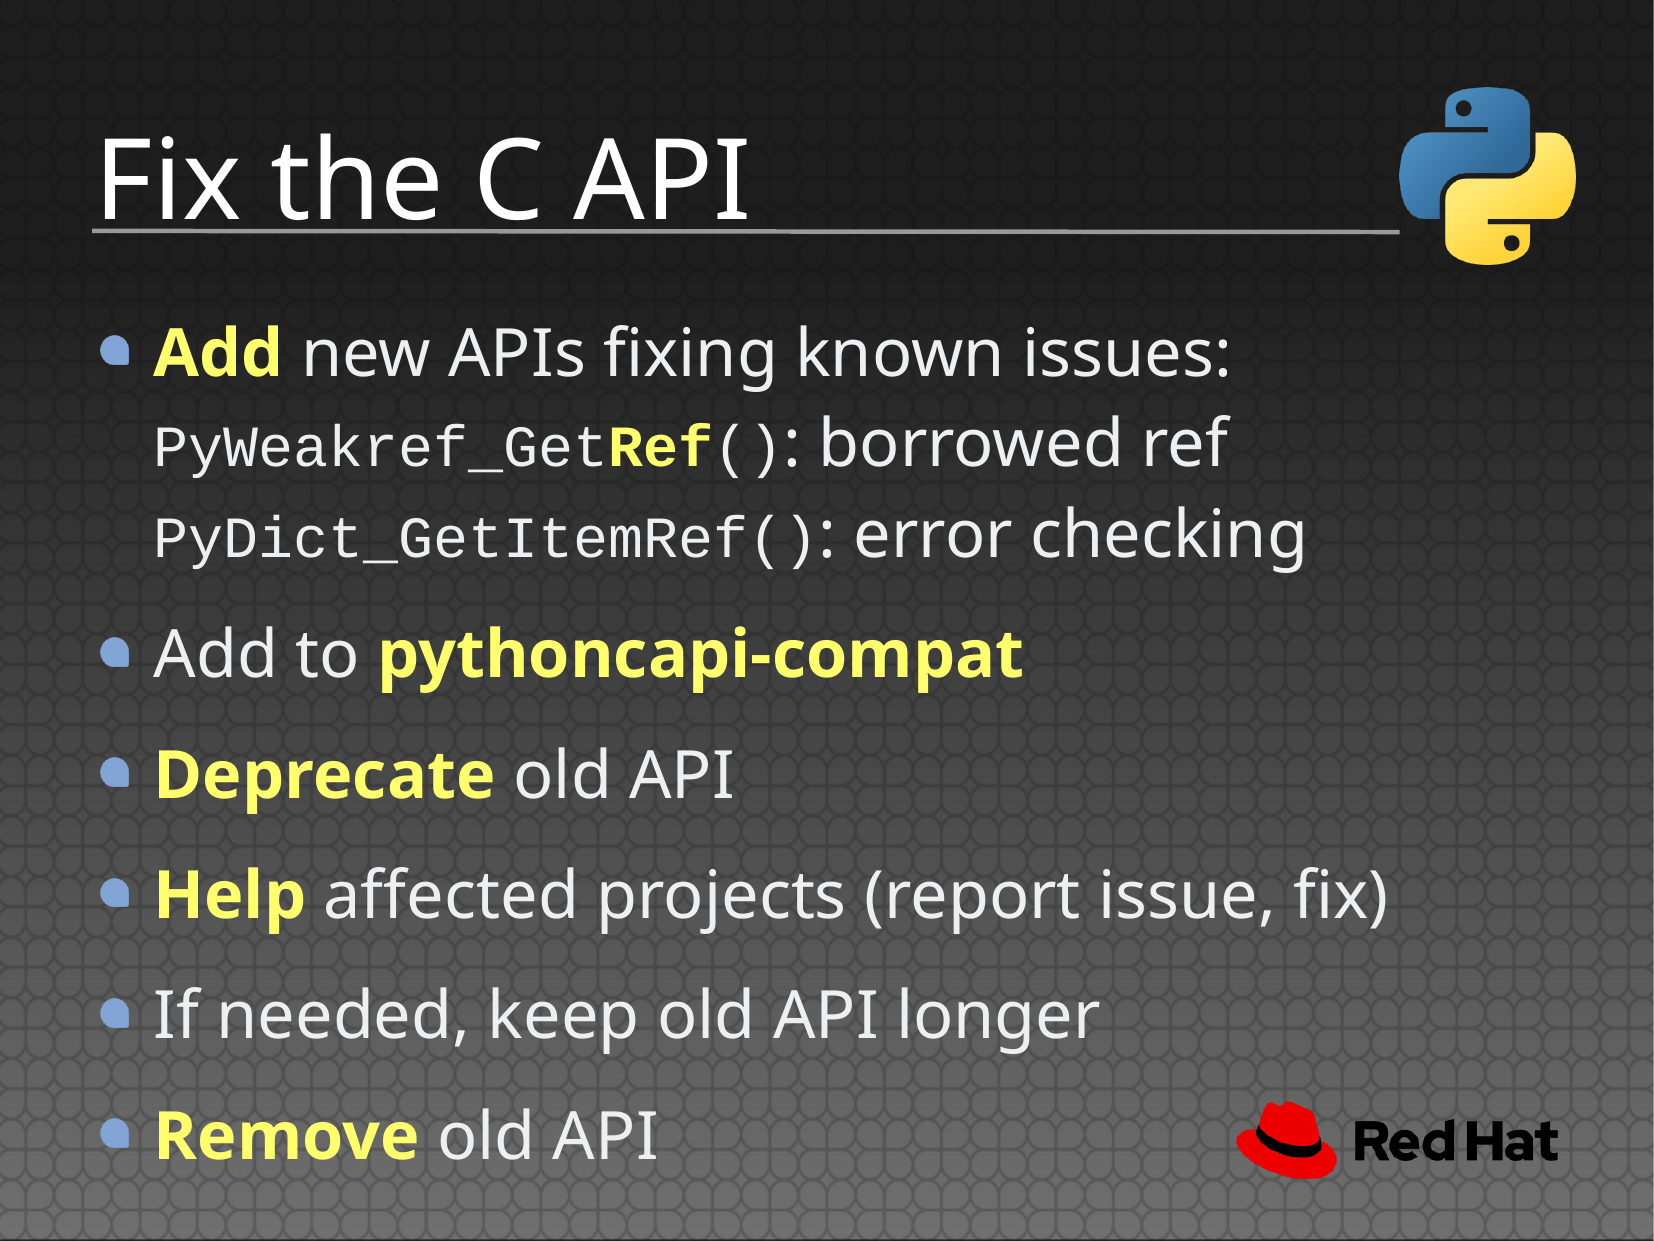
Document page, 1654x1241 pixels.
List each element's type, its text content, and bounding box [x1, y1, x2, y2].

picture [0, 0, 1654, 1241]
title Fix the C API [94, 100, 1426, 251]
list Add new APIs fixing known issues: PyWeakref_GetRef(): borrowed ref PyDict_GetItemRef(): error checking Add to pythoncapi-compat Deprecate old API Help affected projects (report issue, fix) If needed, keep old API longer Remove old API [82, 304, 1571, 1051]
